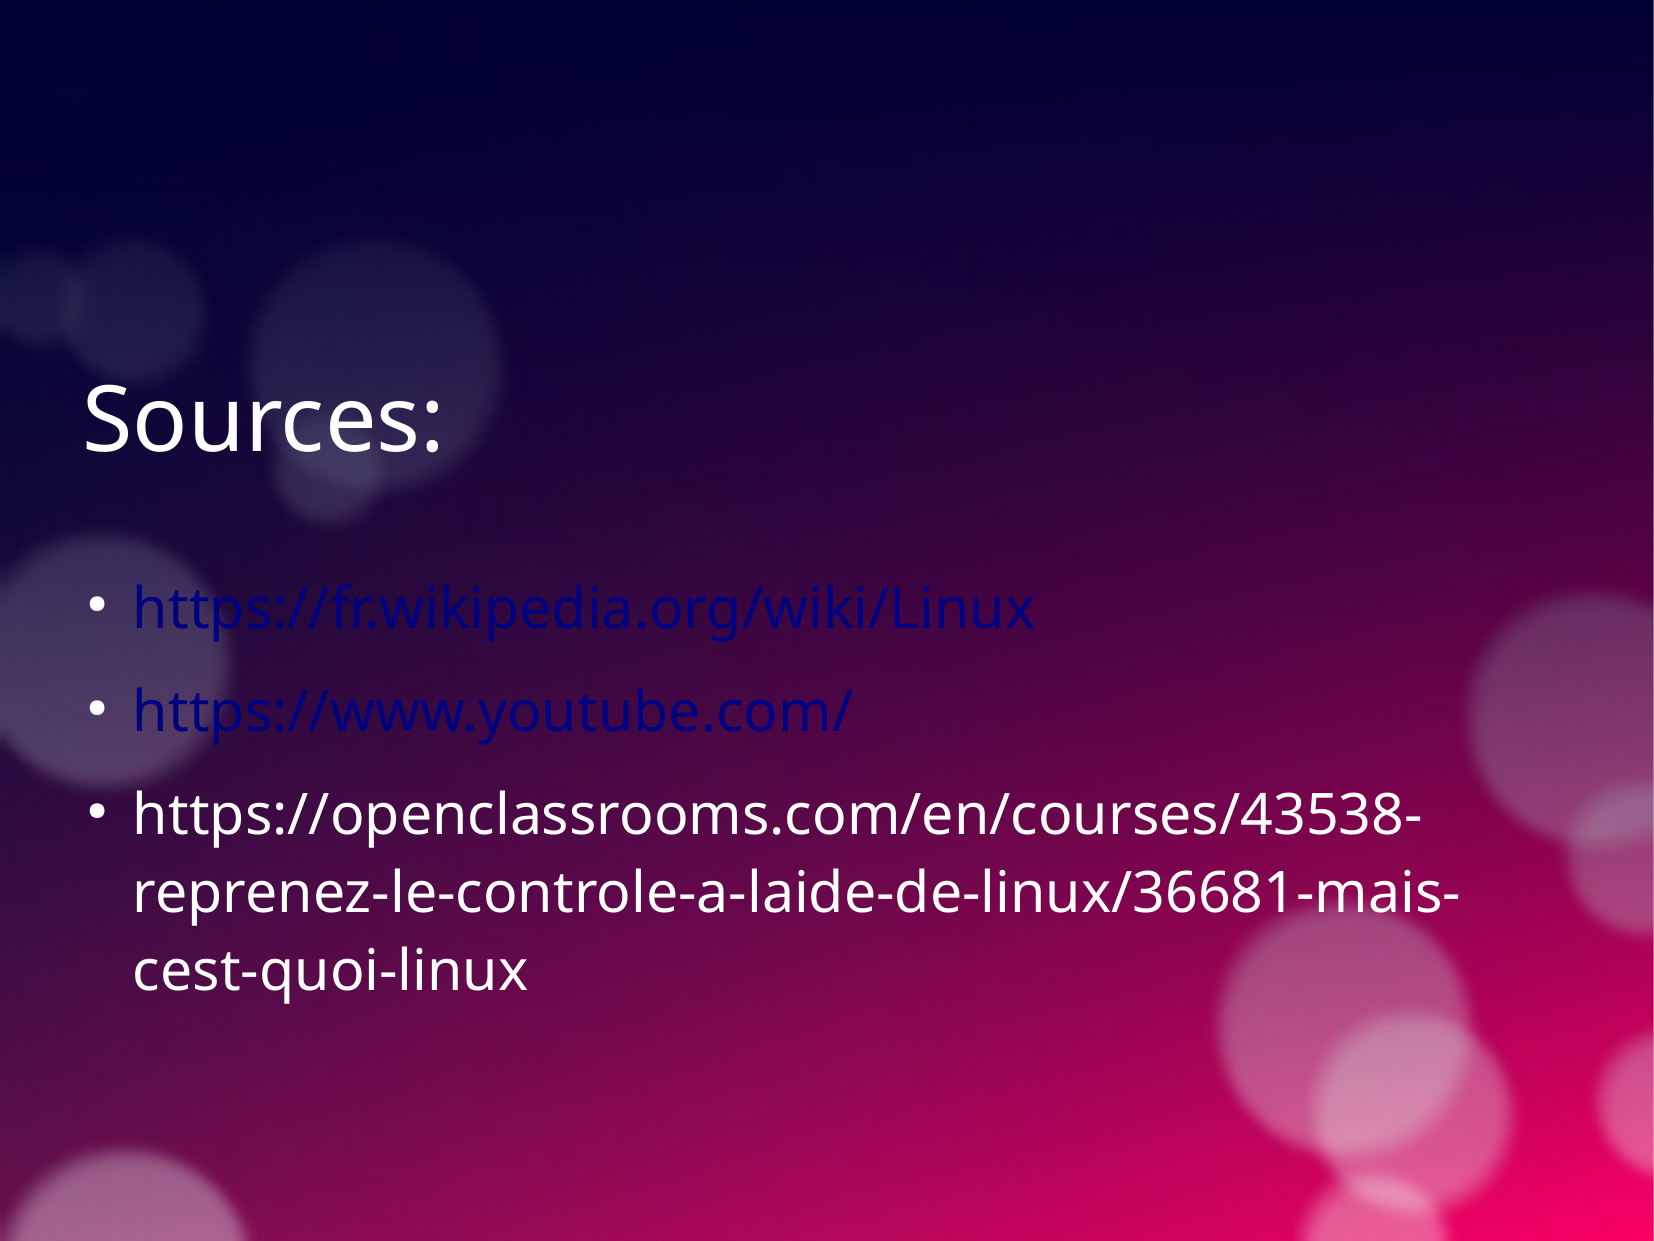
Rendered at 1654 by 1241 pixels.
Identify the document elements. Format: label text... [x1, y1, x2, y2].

picture [0, 0, 1654, 1241]
list https://fr.wikipedia.org/wiki/Linux https://www.youtube.com/ https://openclassrooms.com/en/courses/43538-reprenez-le-controle-a-laide-de-linux/36681-mais-cest-quoi-linux [71, 566, 1561, 1010]
title Sources: [82, 312, 1571, 520]
